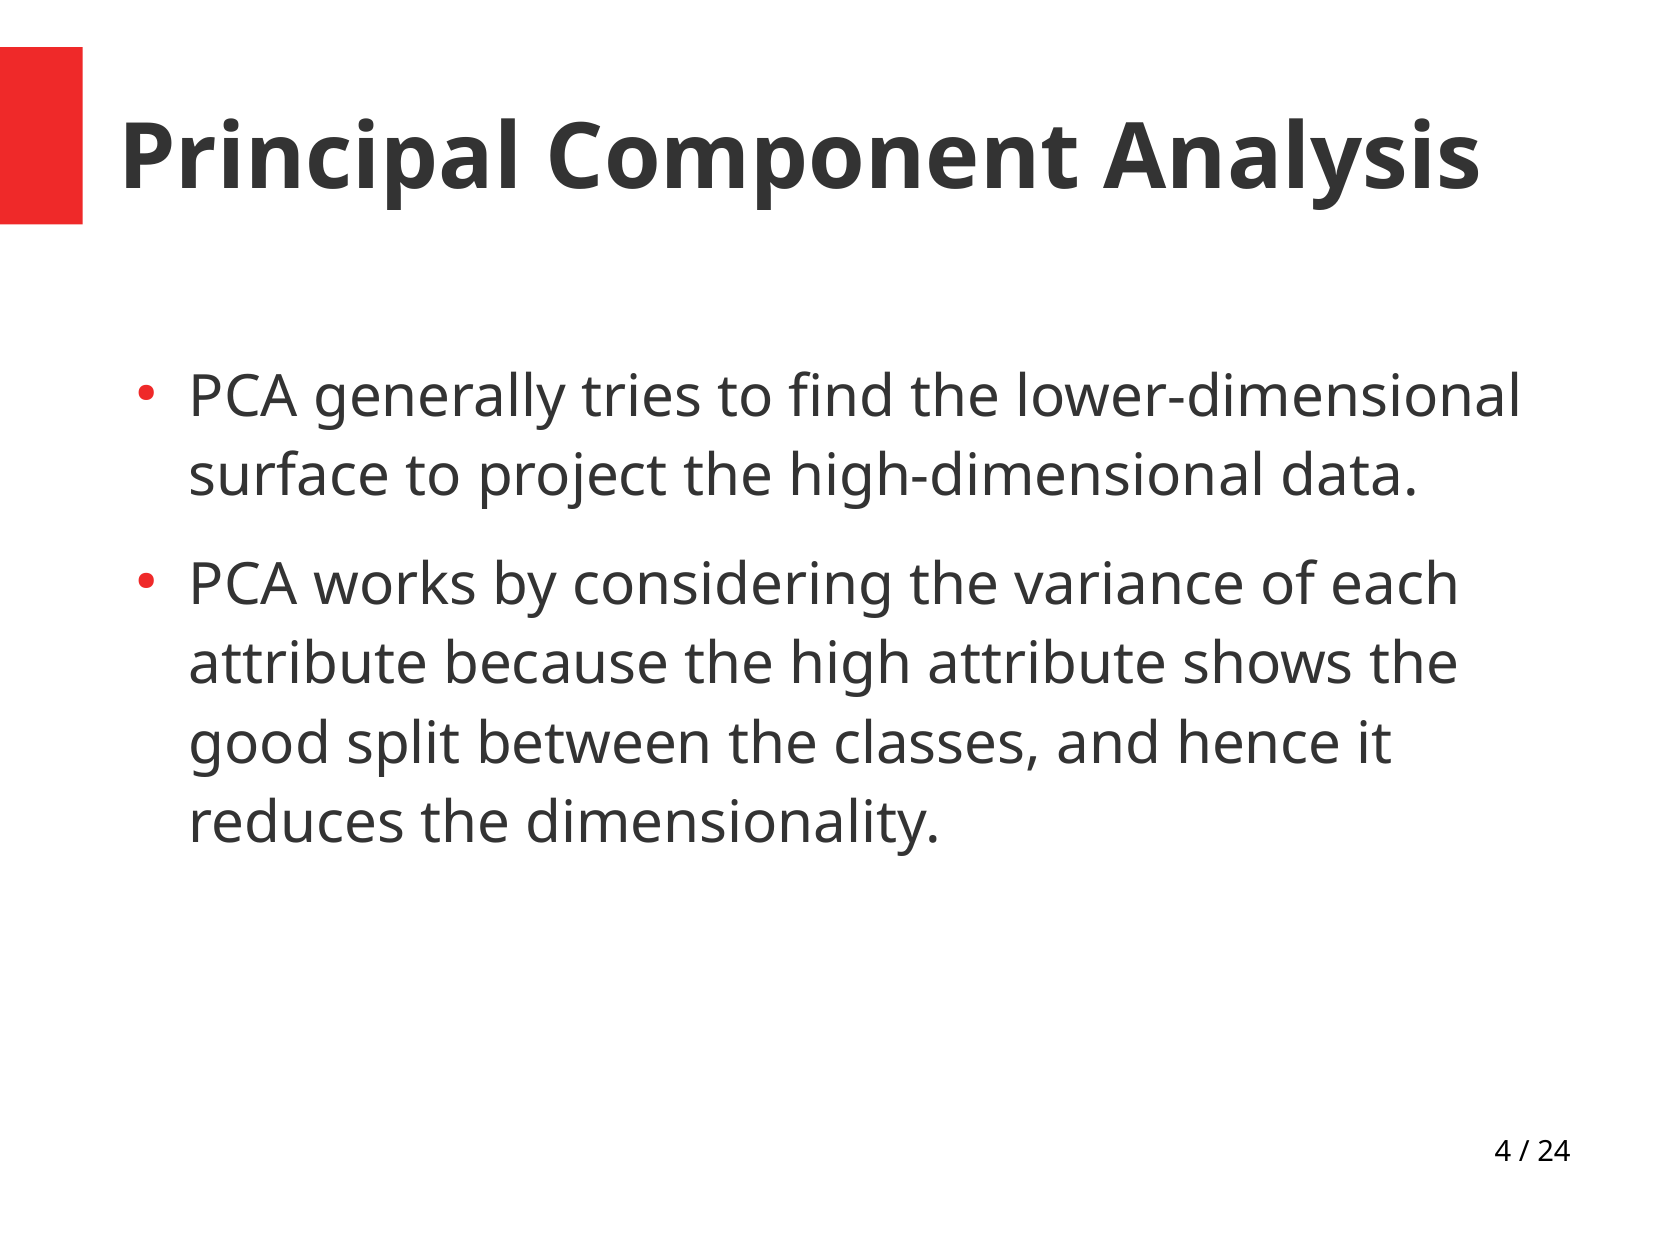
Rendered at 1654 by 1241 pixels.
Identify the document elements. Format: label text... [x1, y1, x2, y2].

title Principal Component Analysis [118, 49, 1571, 257]
list PCA generally tries to find the lower-dimensional surface to project the high-dimensional data. PCA works by considering the variance of each attribute because the high attribute shows the good split between the classes, and hence it reduces the dimensionality. [118, 354, 1536, 1074]
